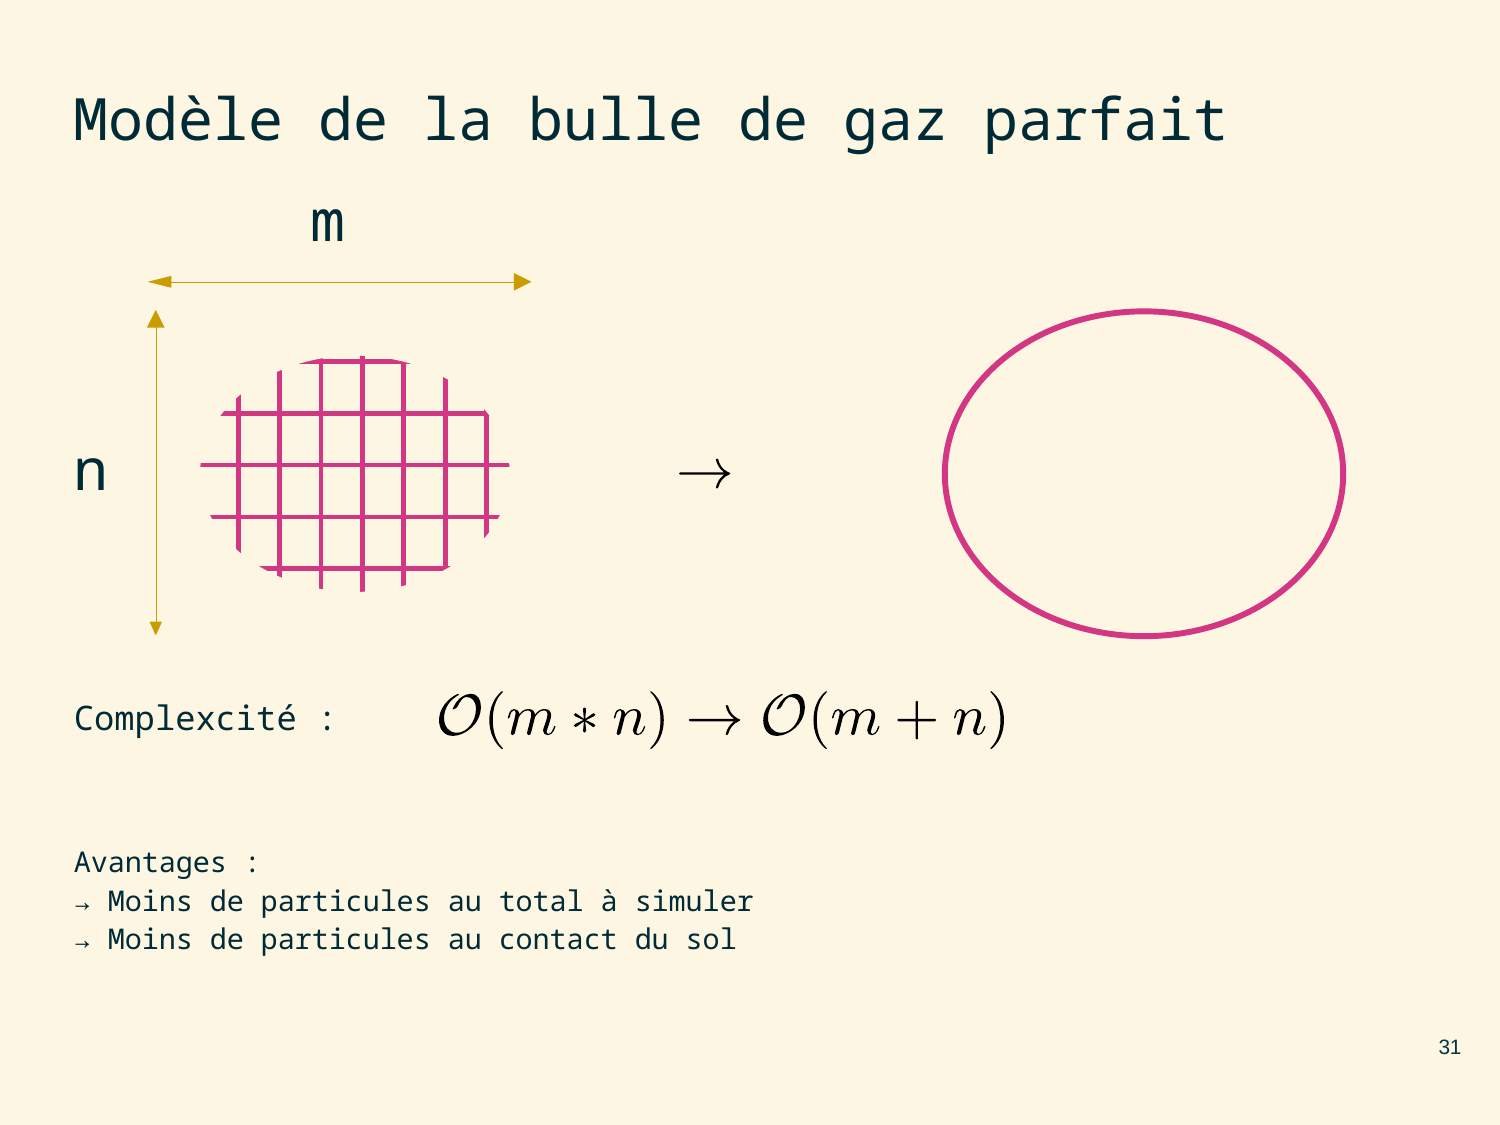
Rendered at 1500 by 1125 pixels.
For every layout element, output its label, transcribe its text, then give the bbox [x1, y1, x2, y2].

text_box [573, 707, 596, 733]
table_cell [448, 519, 484, 566]
text_box [763, 693, 805, 736]
text_box [679, 458, 731, 489]
table_cell [282, 416, 319, 463]
table_cell [489, 417, 509, 463]
table_cell [201, 467, 236, 515]
table_cell [448, 416, 484, 463]
table_cell [241, 519, 277, 566]
title n [59, 413, 119, 532]
table_cell [241, 416, 277, 463]
table_cell [365, 364, 401, 411]
title Avantages : → Moins de particules au total à simuler → Moins de particules au contact du sol [59, 826, 1457, 975]
table_cell [489, 519, 497, 531]
table_cell [406, 571, 440, 584]
table_cell [282, 519, 319, 566]
title Modèle de la bulle de gaz parfait [58, 63, 1457, 189]
title Complexcité : [59, 679, 355, 768]
text_box [990, 691, 1004, 750]
table_cell [201, 416, 236, 463]
slide_number <numéro> [1386, 1003, 1477, 1090]
table_cell [323, 416, 360, 463]
table_cell [323, 519, 360, 566]
text_box [613, 709, 646, 736]
table_cell [282, 364, 319, 411]
table_cell [365, 519, 401, 566]
text_box [897, 700, 936, 740]
table_cell [282, 571, 319, 588]
text_box [688, 705, 741, 736]
table_cell [448, 381, 484, 411]
text_box [954, 709, 986, 736]
text_box [507, 709, 556, 736]
table_cell [323, 467, 360, 515]
table_cell [365, 416, 401, 463]
title m [295, 163, 355, 282]
table_cell [241, 467, 277, 515]
table_cell [323, 571, 360, 591]
table_cell [489, 467, 509, 515]
table_cell [406, 519, 443, 566]
table_cell [448, 467, 484, 515]
table_cell [365, 571, 401, 591]
text_box [813, 691, 827, 750]
text_box [650, 691, 664, 750]
table_cell [365, 467, 401, 515]
text_box [439, 693, 481, 736]
table_cell [241, 373, 277, 411]
table_cell [282, 467, 319, 515]
table_cell [213, 519, 236, 548]
table_cell [323, 364, 360, 411]
text_box [832, 709, 880, 736]
table_cell [406, 364, 443, 411]
table_cell [406, 467, 443, 515]
table_cell [225, 400, 236, 411]
text_box [489, 691, 503, 750]
table_cell [406, 416, 443, 463]
